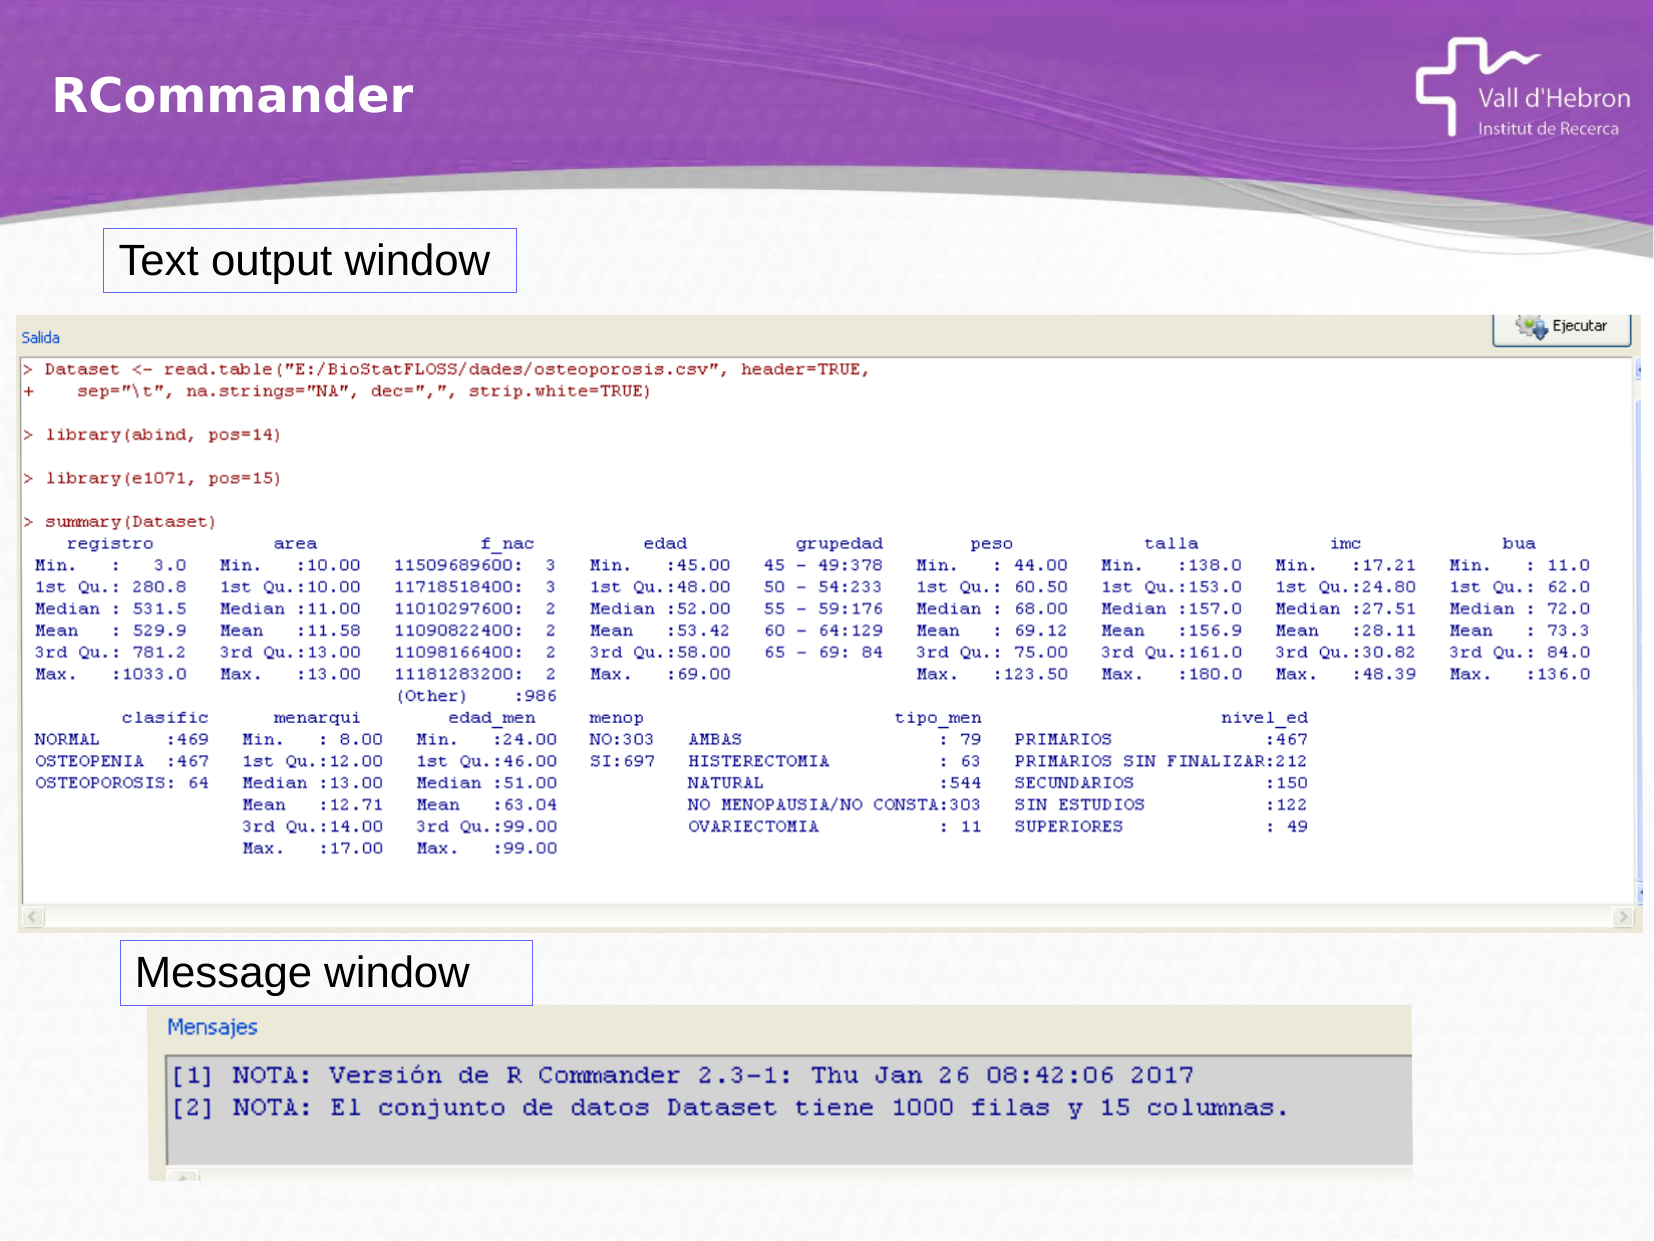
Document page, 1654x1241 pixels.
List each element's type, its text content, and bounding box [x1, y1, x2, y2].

picture [0, 0, 1654, 1241]
text_box Message window [120, 940, 533, 1006]
text_box RCommander [51, 67, 739, 134]
text_box Text output window [103, 228, 517, 293]
